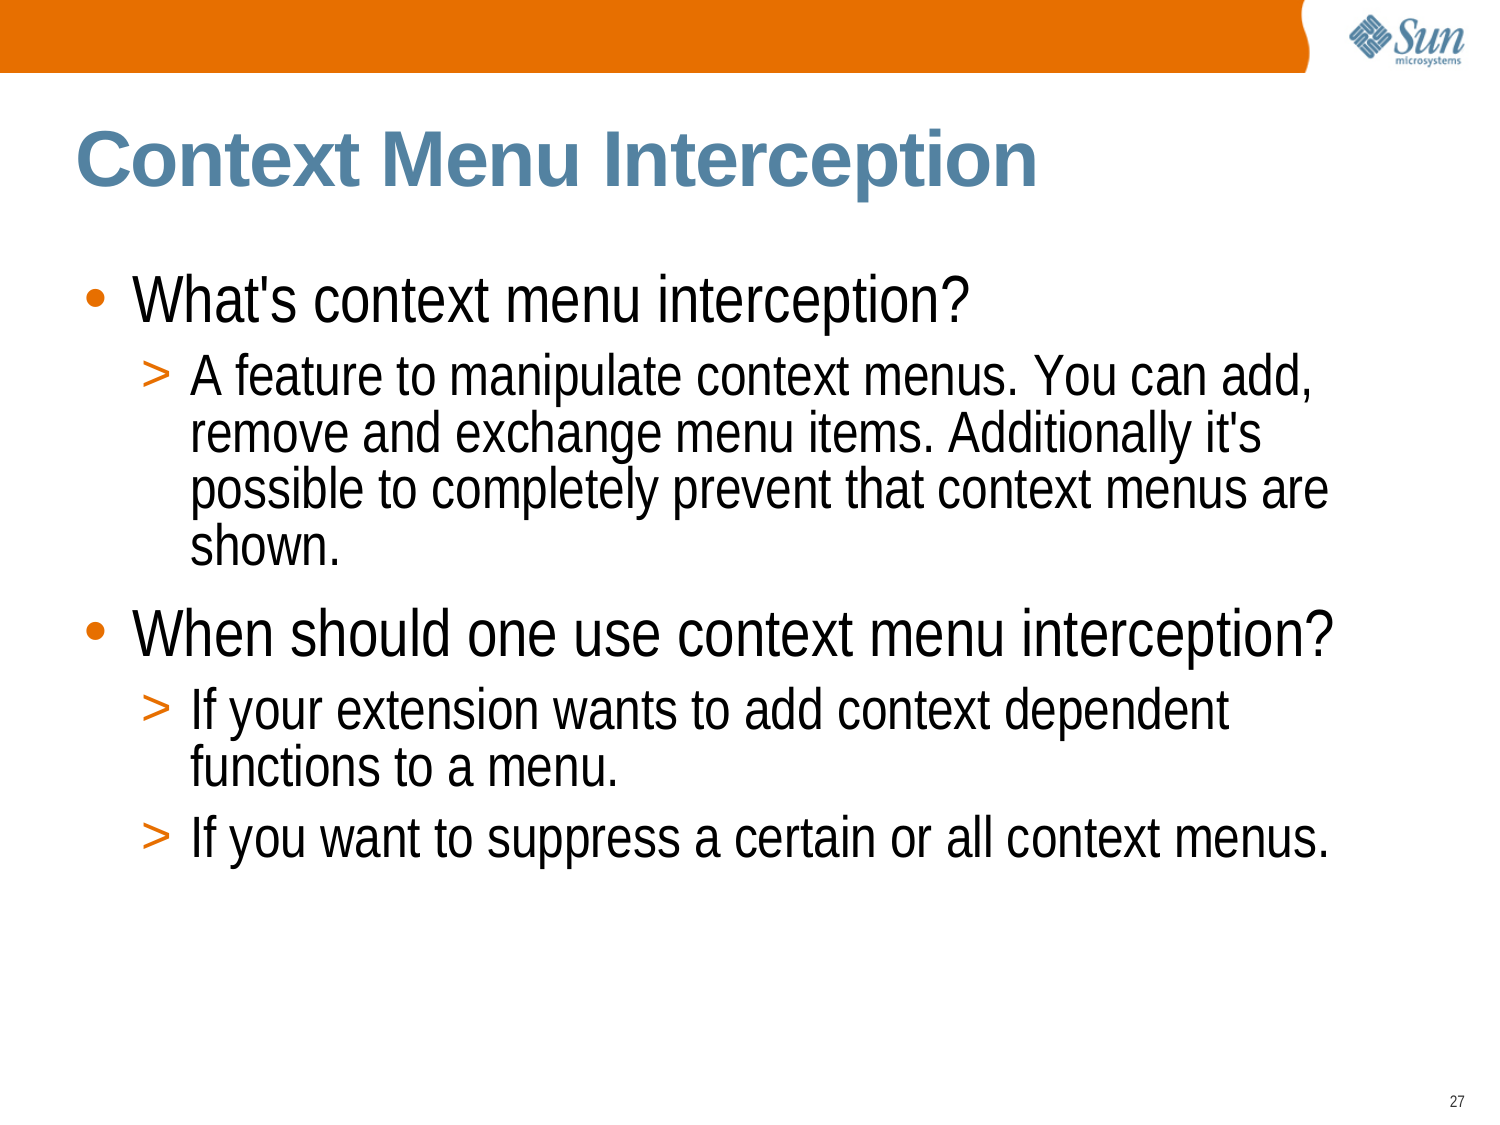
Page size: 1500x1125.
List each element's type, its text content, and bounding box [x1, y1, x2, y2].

picture [0, 0, 1500, 73]
list What's context menu interception? A feature to manipulate context menus. You can add, remove and exchange menu items. Additionally it's possible to completely prevent that context menus are shown. When should one use context menu interception? If your extension wants to add context dependent functions to a menu. If you want to suppress a certain or all context menus. [64, 269, 1401, 1074]
title Context Menu Interception [75, 123, 1437, 227]
